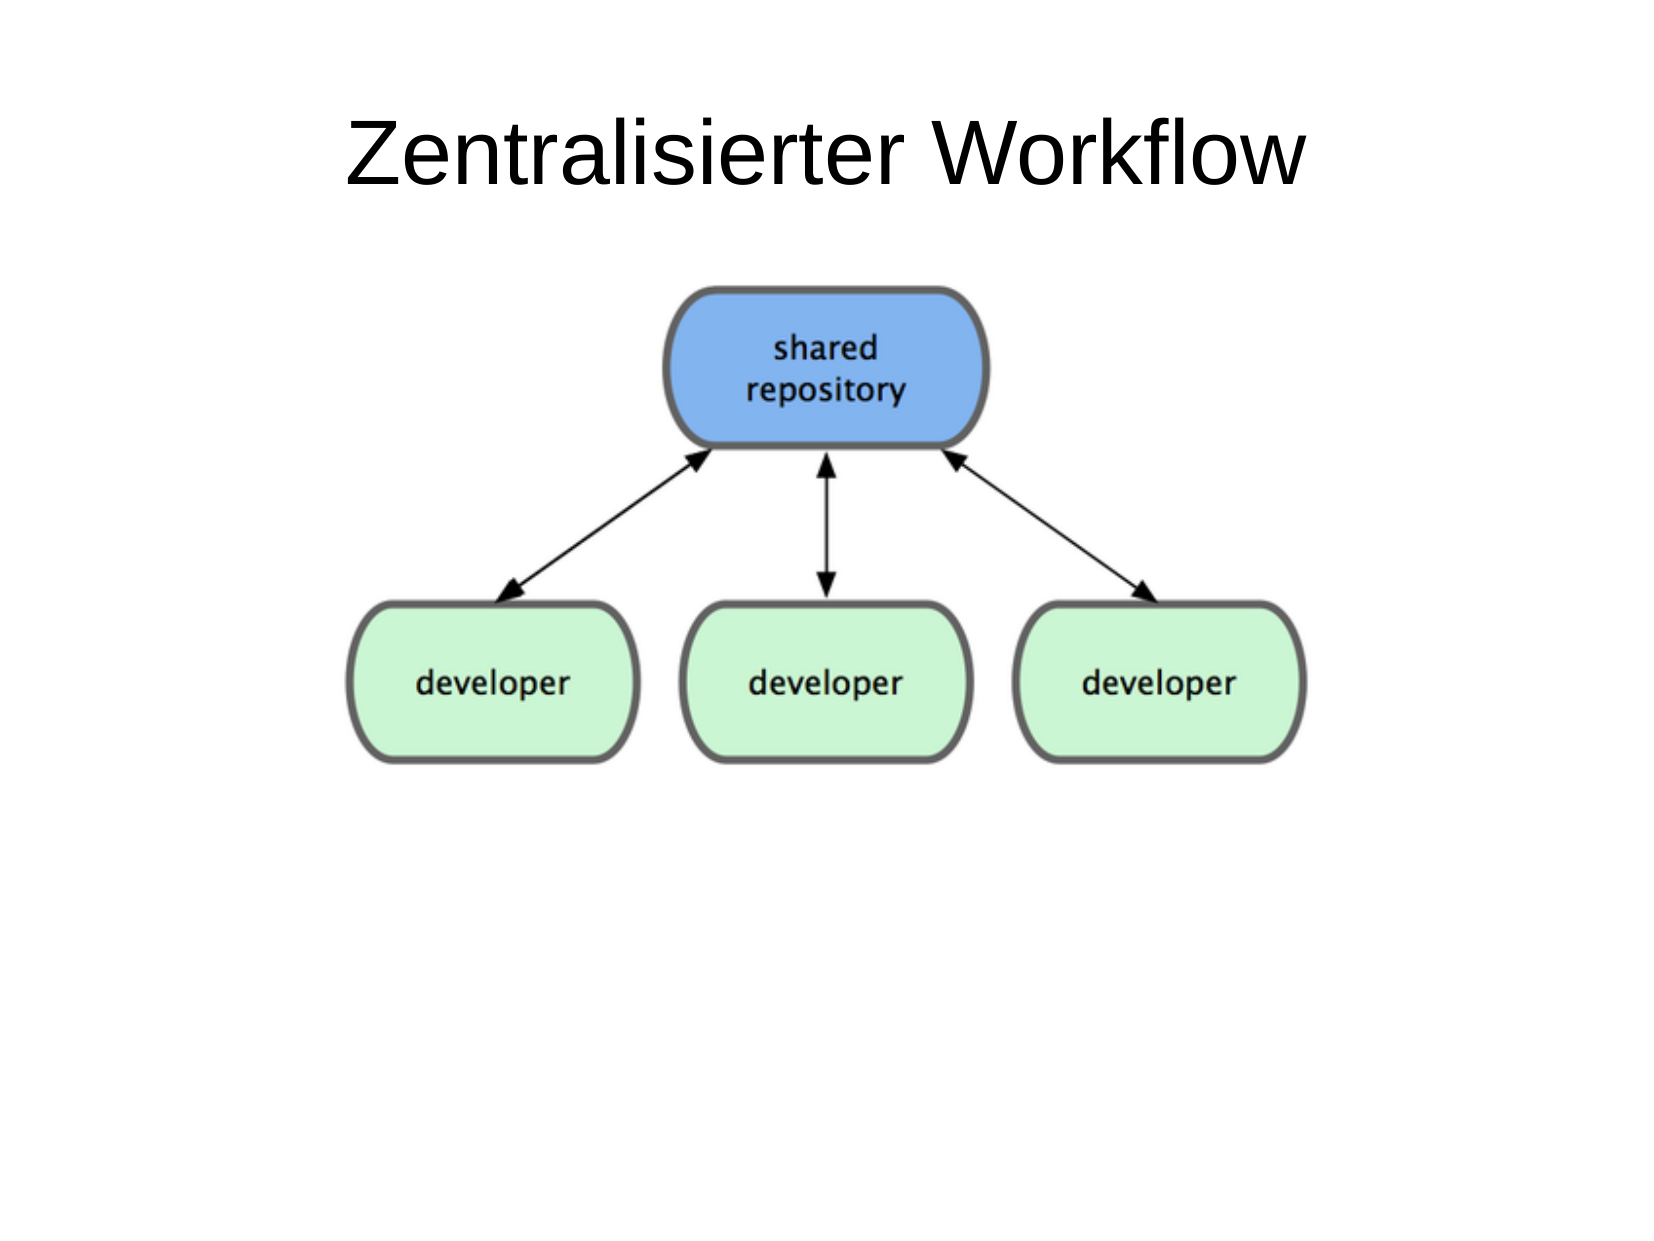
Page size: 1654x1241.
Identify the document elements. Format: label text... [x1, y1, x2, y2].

list [82, 717, 1571, 1109]
picture [339, 282, 1314, 290]
chart [82, 290, 1571, 681]
picture [339, 681, 1314, 717]
title Zentralisierter Workflow [82, 49, 1571, 257]
